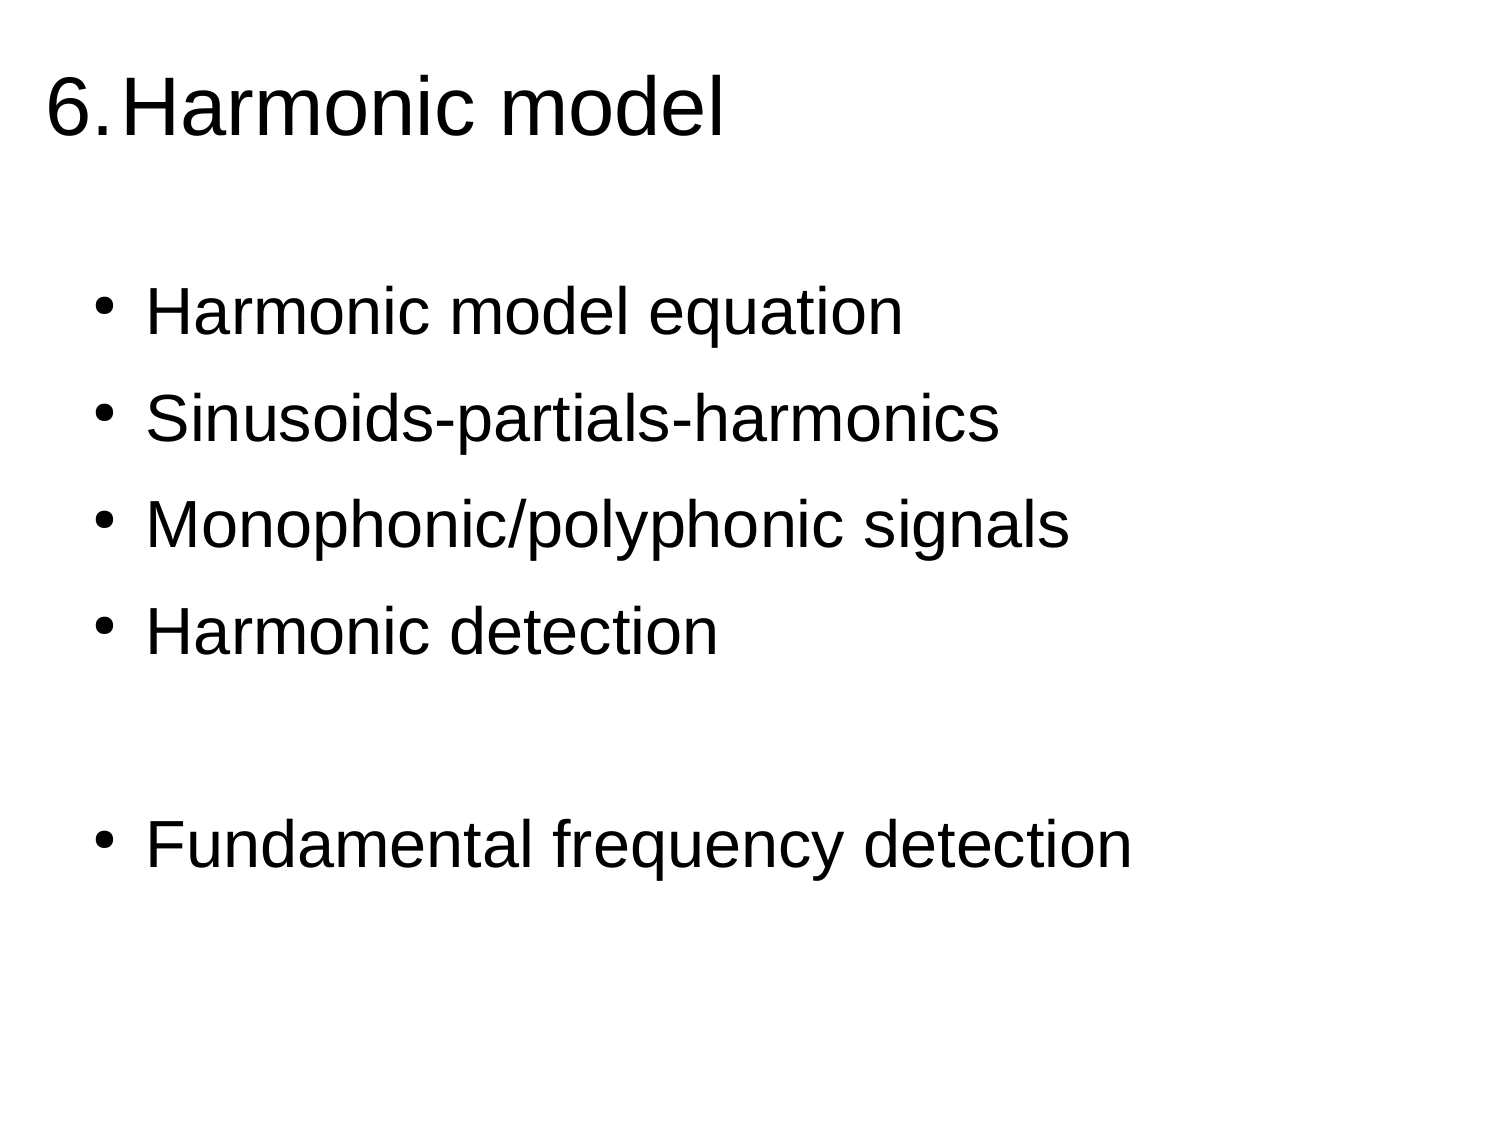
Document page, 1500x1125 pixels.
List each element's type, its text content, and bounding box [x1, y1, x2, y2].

title 6. Harmonic model [45, 13, 1396, 201]
list Harmonic model equation Sinusoids-partials-harmonics Monophonic/polyphonic signals Harmonic detection Fundamental frequency detection [75, 263, 1425, 1006]
